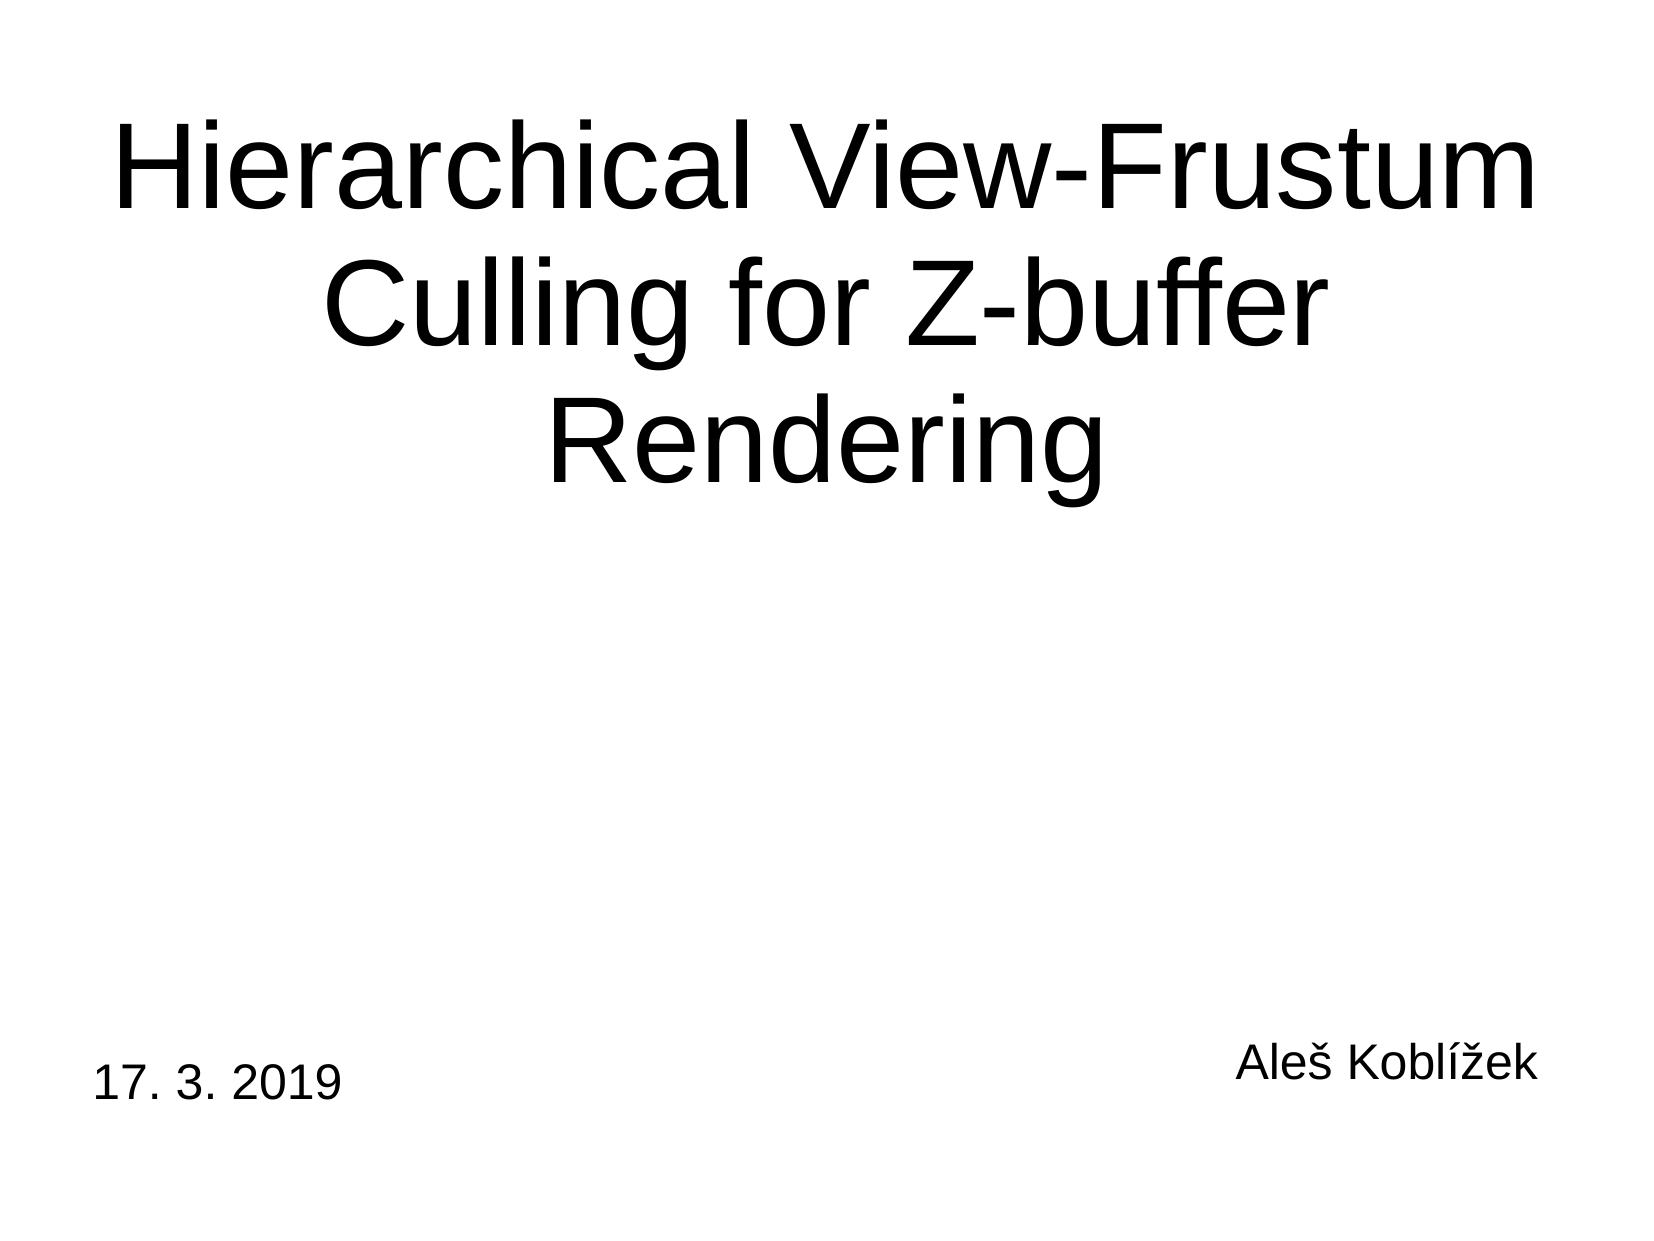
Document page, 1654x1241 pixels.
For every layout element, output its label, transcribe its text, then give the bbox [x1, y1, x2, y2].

text_box 17. 3. 2019 [77, 1046, 358, 1141]
text_box Aleš Koblížek [1206, 1026, 1554, 1120]
title Hierarchical View-Frustum Culling for Z-buffer Rendering [82, 29, 1571, 577]
